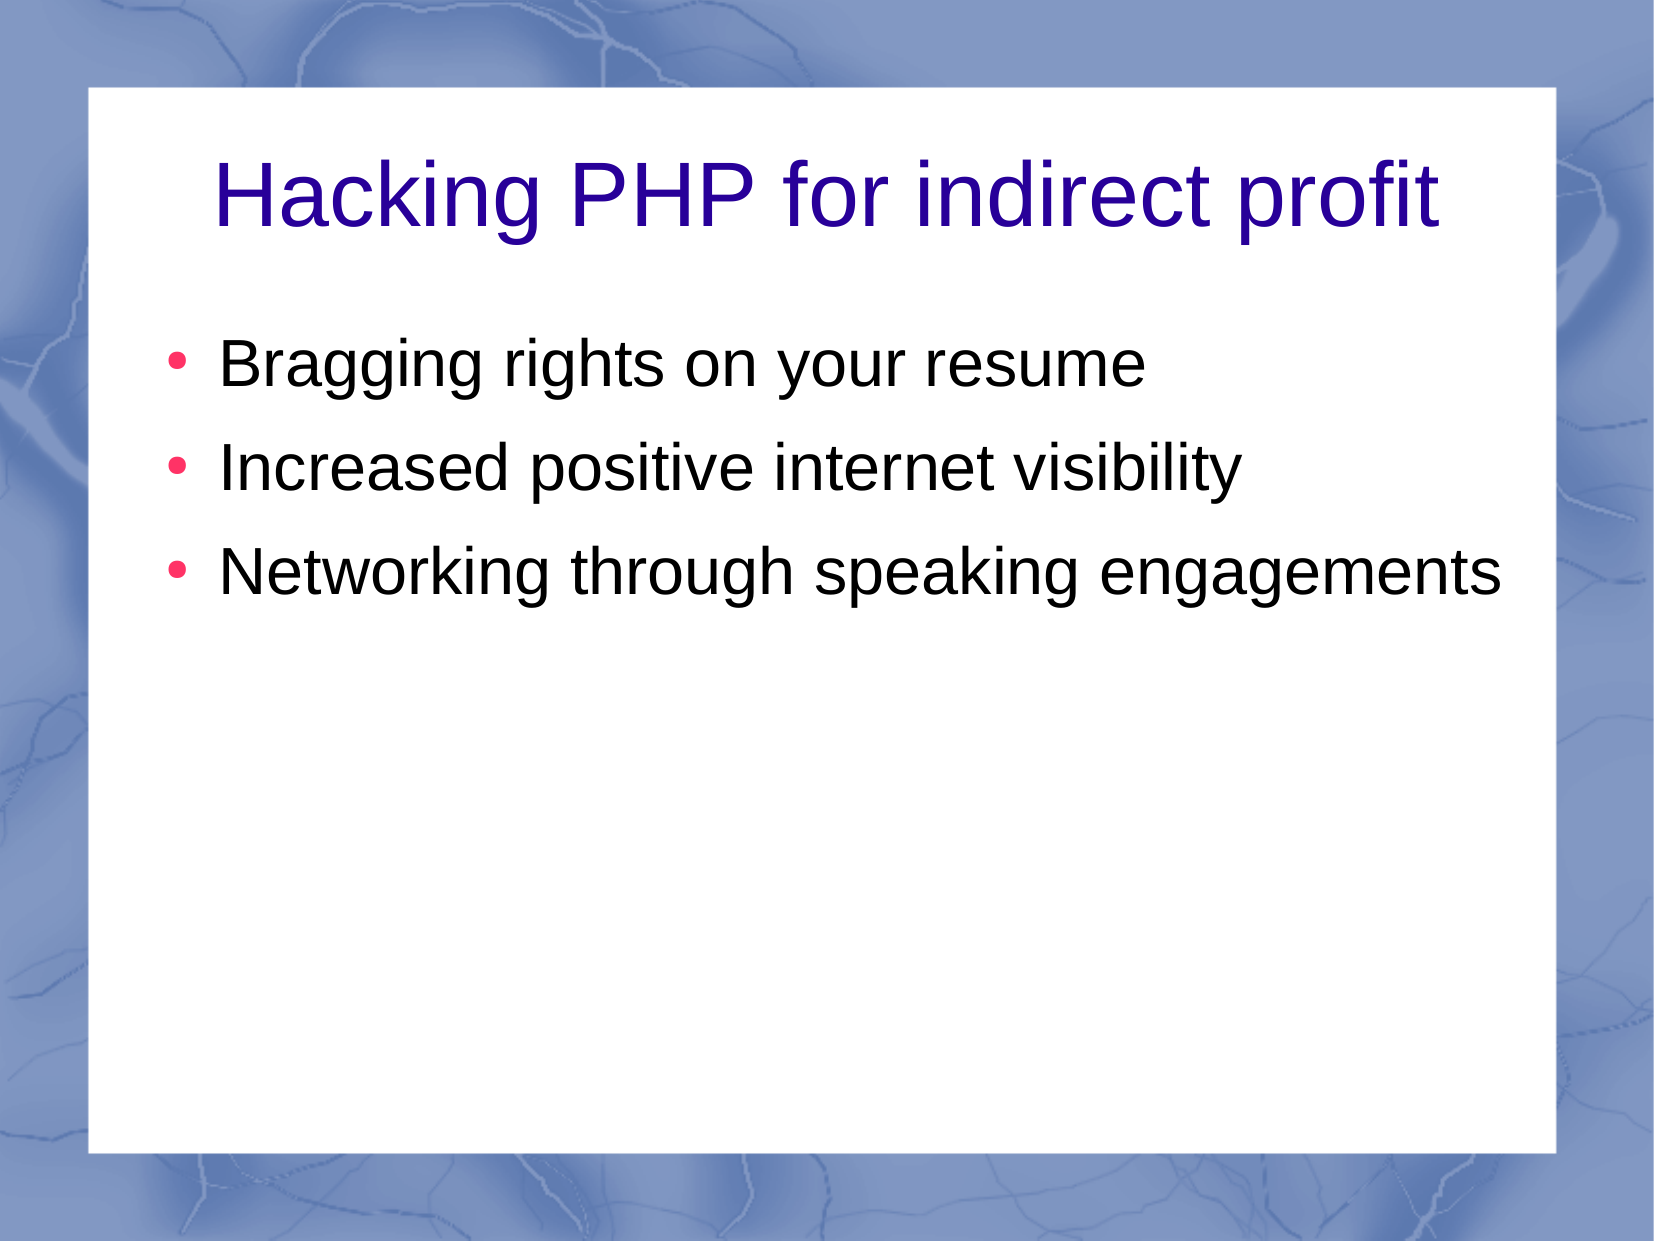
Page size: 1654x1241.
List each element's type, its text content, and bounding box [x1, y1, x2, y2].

picture [0, 0, 1654, 1241]
title Hacking PHP for indirect profit [118, 90, 1536, 298]
list Bragging rights on your resume Increased positive internet visibility Networking through speaking engagements [147, 325, 1506, 1010]
